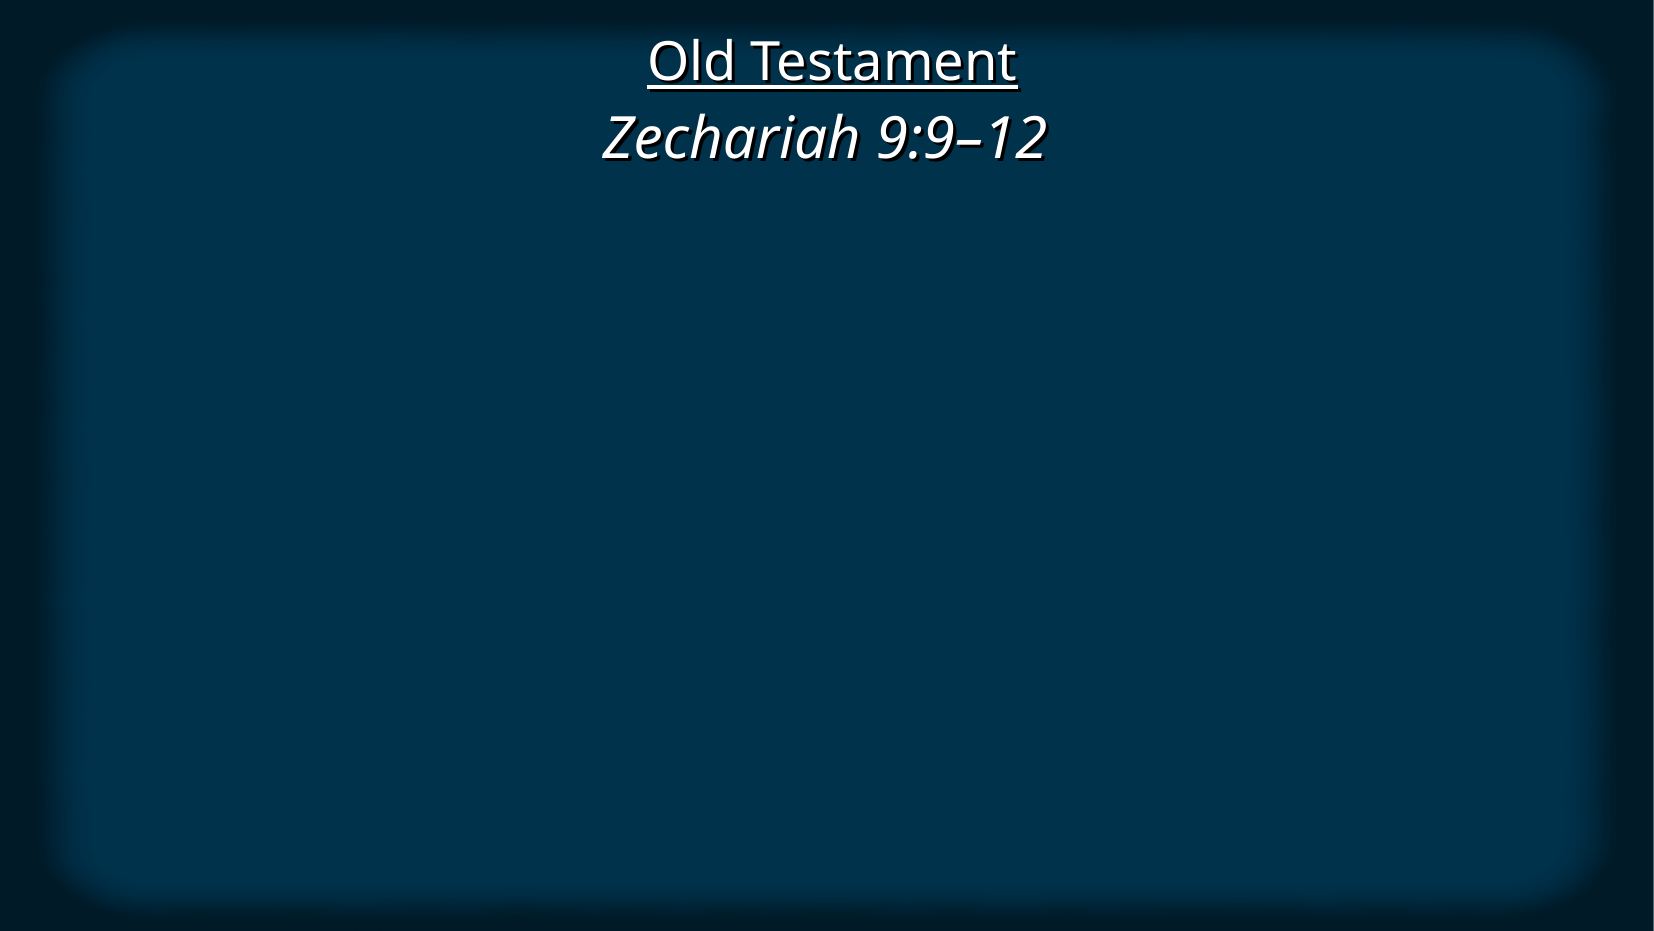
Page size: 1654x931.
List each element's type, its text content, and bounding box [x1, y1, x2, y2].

picture [0, 0, 1654, 931]
text_box Old Testament Zechariah 9:9–12 [75, 15, 1591, 179]
